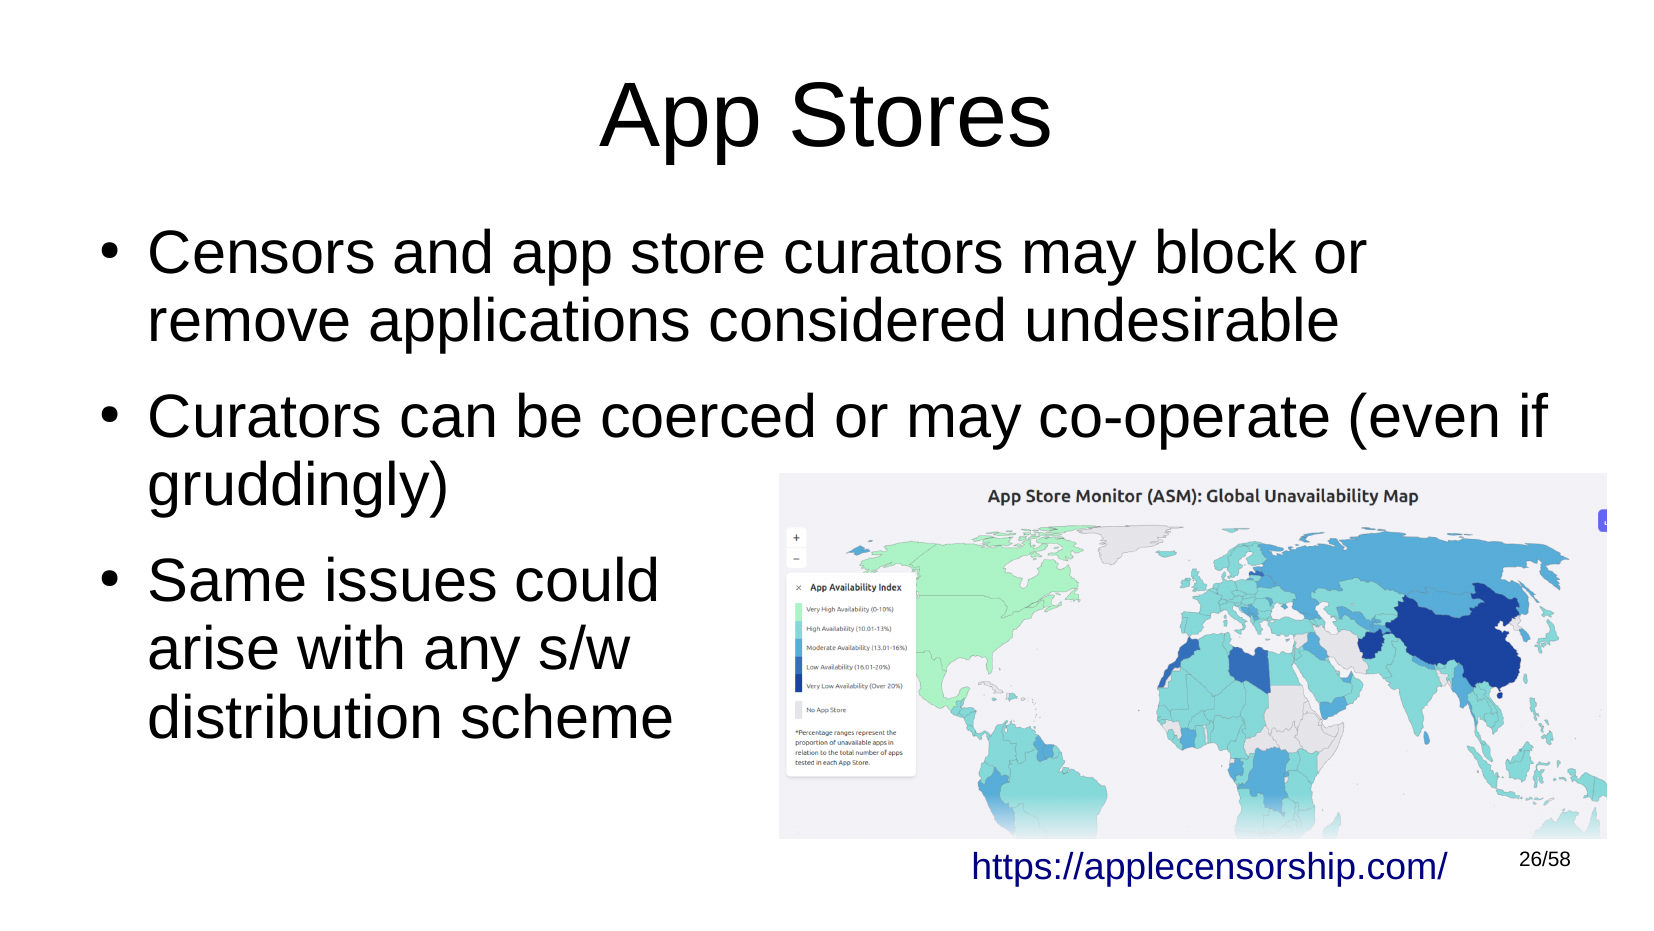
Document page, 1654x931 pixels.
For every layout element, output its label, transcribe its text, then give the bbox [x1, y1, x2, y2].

text_box https://applecensorship.com/ [956, 838, 1464, 896]
title App Stores [82, 37, 1571, 193]
picture [779, 473, 1607, 839]
list Censors and app store curators may block or remove applications considered undesirable Curators can be coerced or may co-operate (even if gruddingly) Same issues could arise with any s/w distribution scheme [82, 217, 1571, 758]
